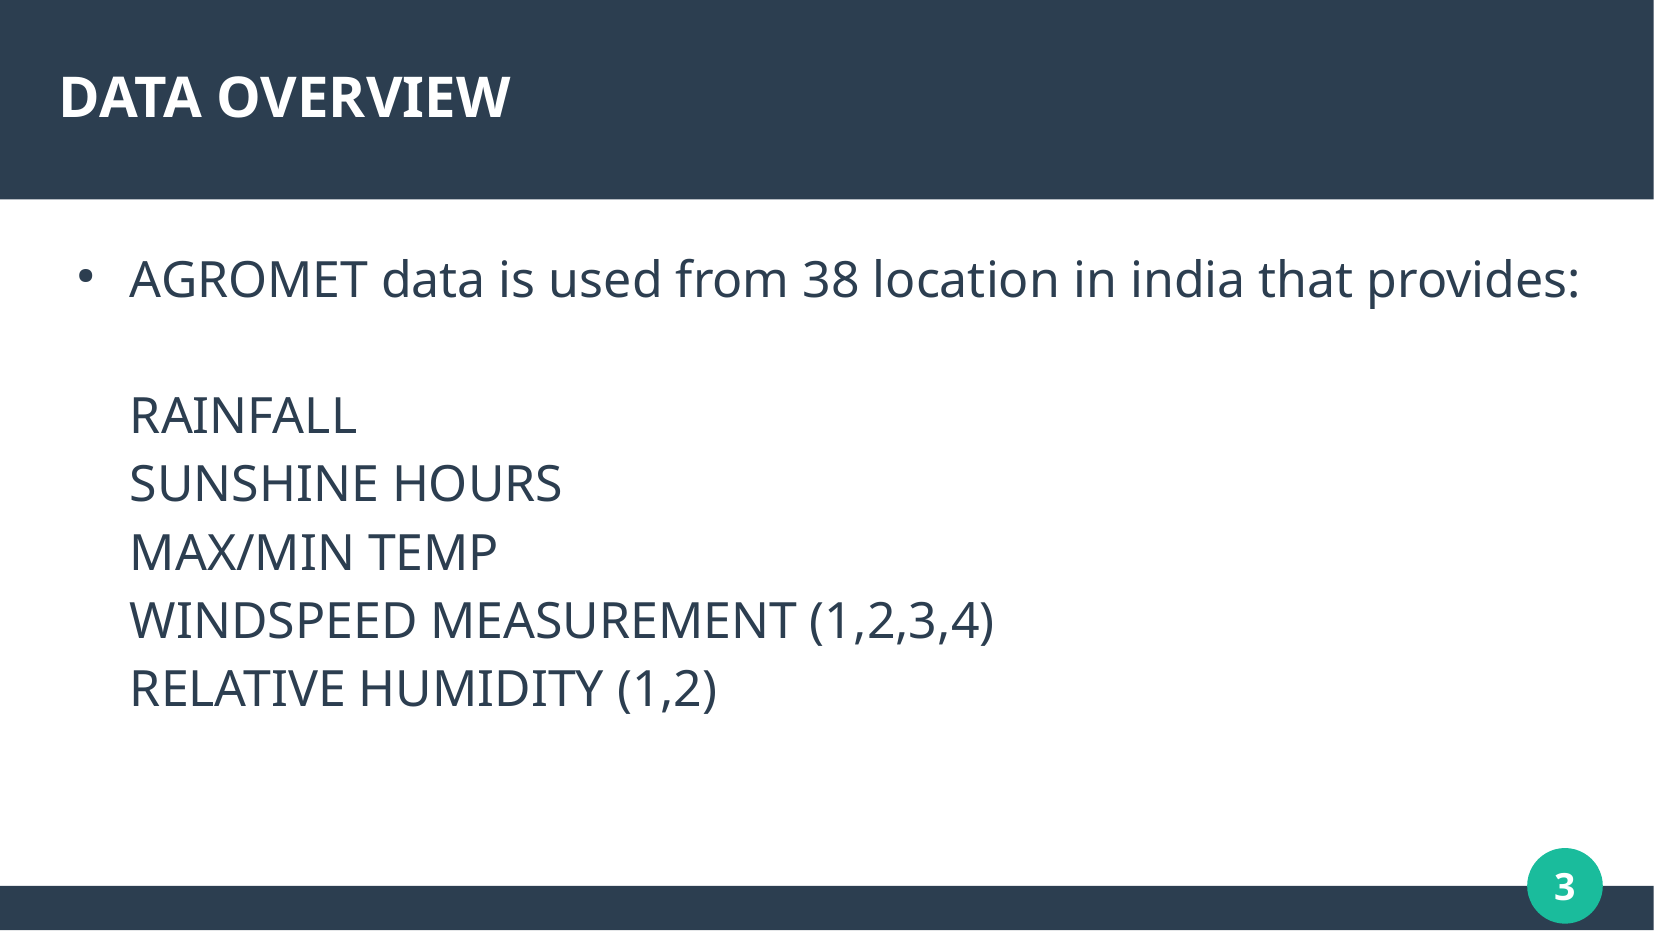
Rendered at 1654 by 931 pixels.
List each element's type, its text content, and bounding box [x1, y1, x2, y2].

list AGROMET data is used from 38 location in india that provides: RAINFALL SUNSHINE HOURS MAX/MIN TEMP WINDSPEED MEASUREMENT (1,2,3,4) RELATIVE HUMIDITY (1,2) [59, 243, 1595, 864]
title DATA OVERVIEW [59, 37, 1595, 156]
